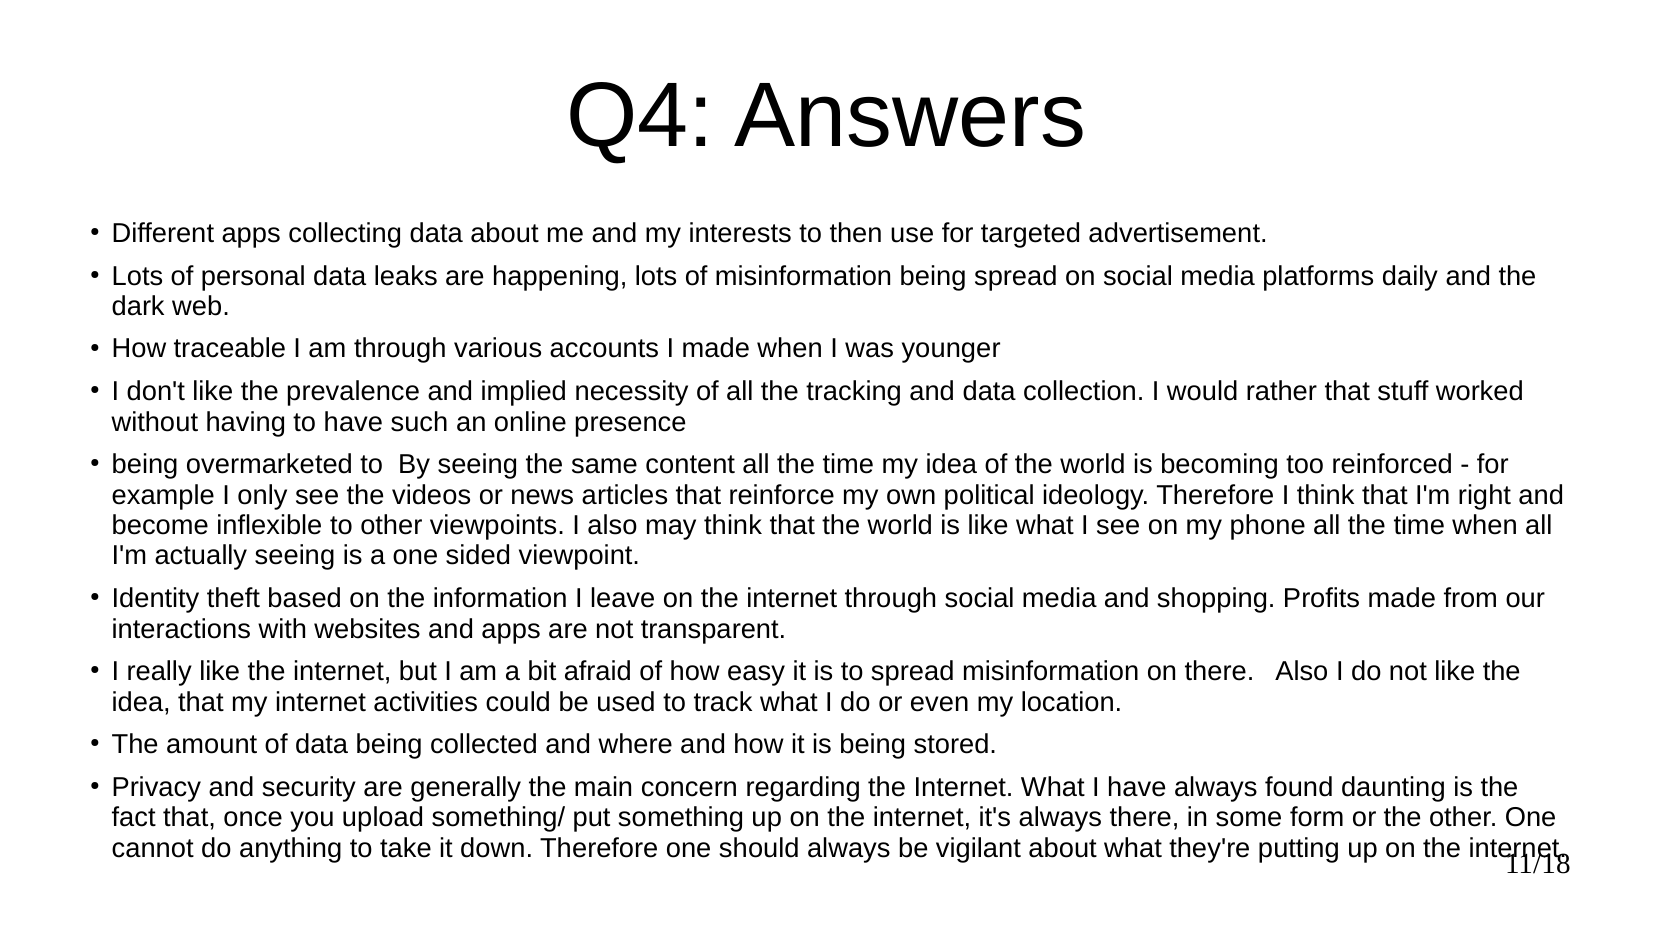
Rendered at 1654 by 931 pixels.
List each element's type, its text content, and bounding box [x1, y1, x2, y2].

title Q4: Answers [82, 37, 1571, 193]
list Different apps collecting data about me and my interests to then use for targeted advertisement. Lots of personal data leaks are happening, lots of misinformation being spread on social media platforms daily and the dark web. How traceable I am through various accounts I made when I was younger I don't like the prevalence and implied necessity of all the tracking and data collection. I would rather that stuff worked without having to have such an online presence being overmarketed to By seeing the same content all the time my idea of the world is becoming too reinforced - for example I only see the videos or news articles that reinforce my own political ideology. Therefore I think that I'm right and become inflexible to other viewpoints. I also may think that the world is like what I see on my phone all the time when all I'm actually seeing is a one sided viewpoint. Identity theft based on the information I leave on the internet through social media and shopping. Profits made from our interactions with websites and apps are not transparent. I really like the internet, but I am a bit afraid of how easy it is to spread misinformation on there. Also I do not like the idea, that my internet activities could be used to track what I do or even my location. The amount of data being collected and where and how it is being stored. Privacy and security are generally the main concern regarding the Internet. What I have always found daunting is the fact that, once you upload something/ put something up on the internet, it's always there, in some form or the other. One cannot do anything to take it down. Therefore one should always be vigilant about what they're putting up on the internet. [82, 217, 1571, 886]
